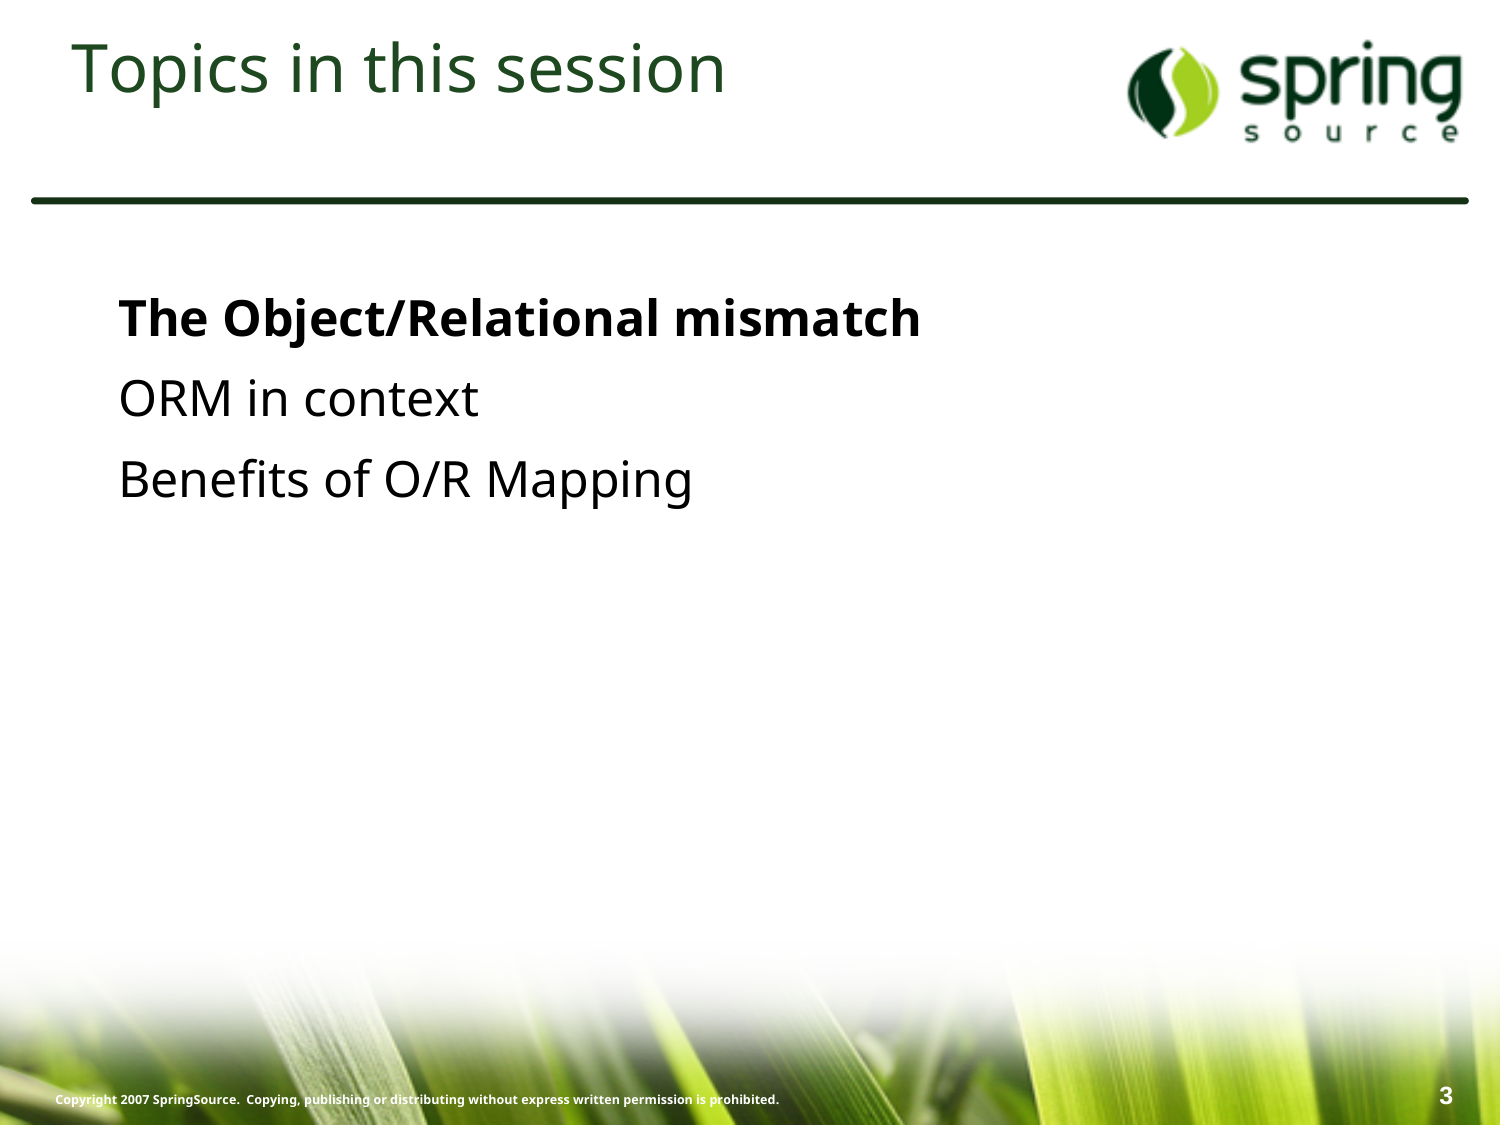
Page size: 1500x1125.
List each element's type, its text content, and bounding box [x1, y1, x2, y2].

title Topics in this session [56, 13, 1089, 176]
list The Object/Relational mismatch ORM in context Benefits of O/R Mapping [103, 275, 1394, 938]
picture [0, 941, 1500, 1125]
picture [1093, 32, 1500, 158]
